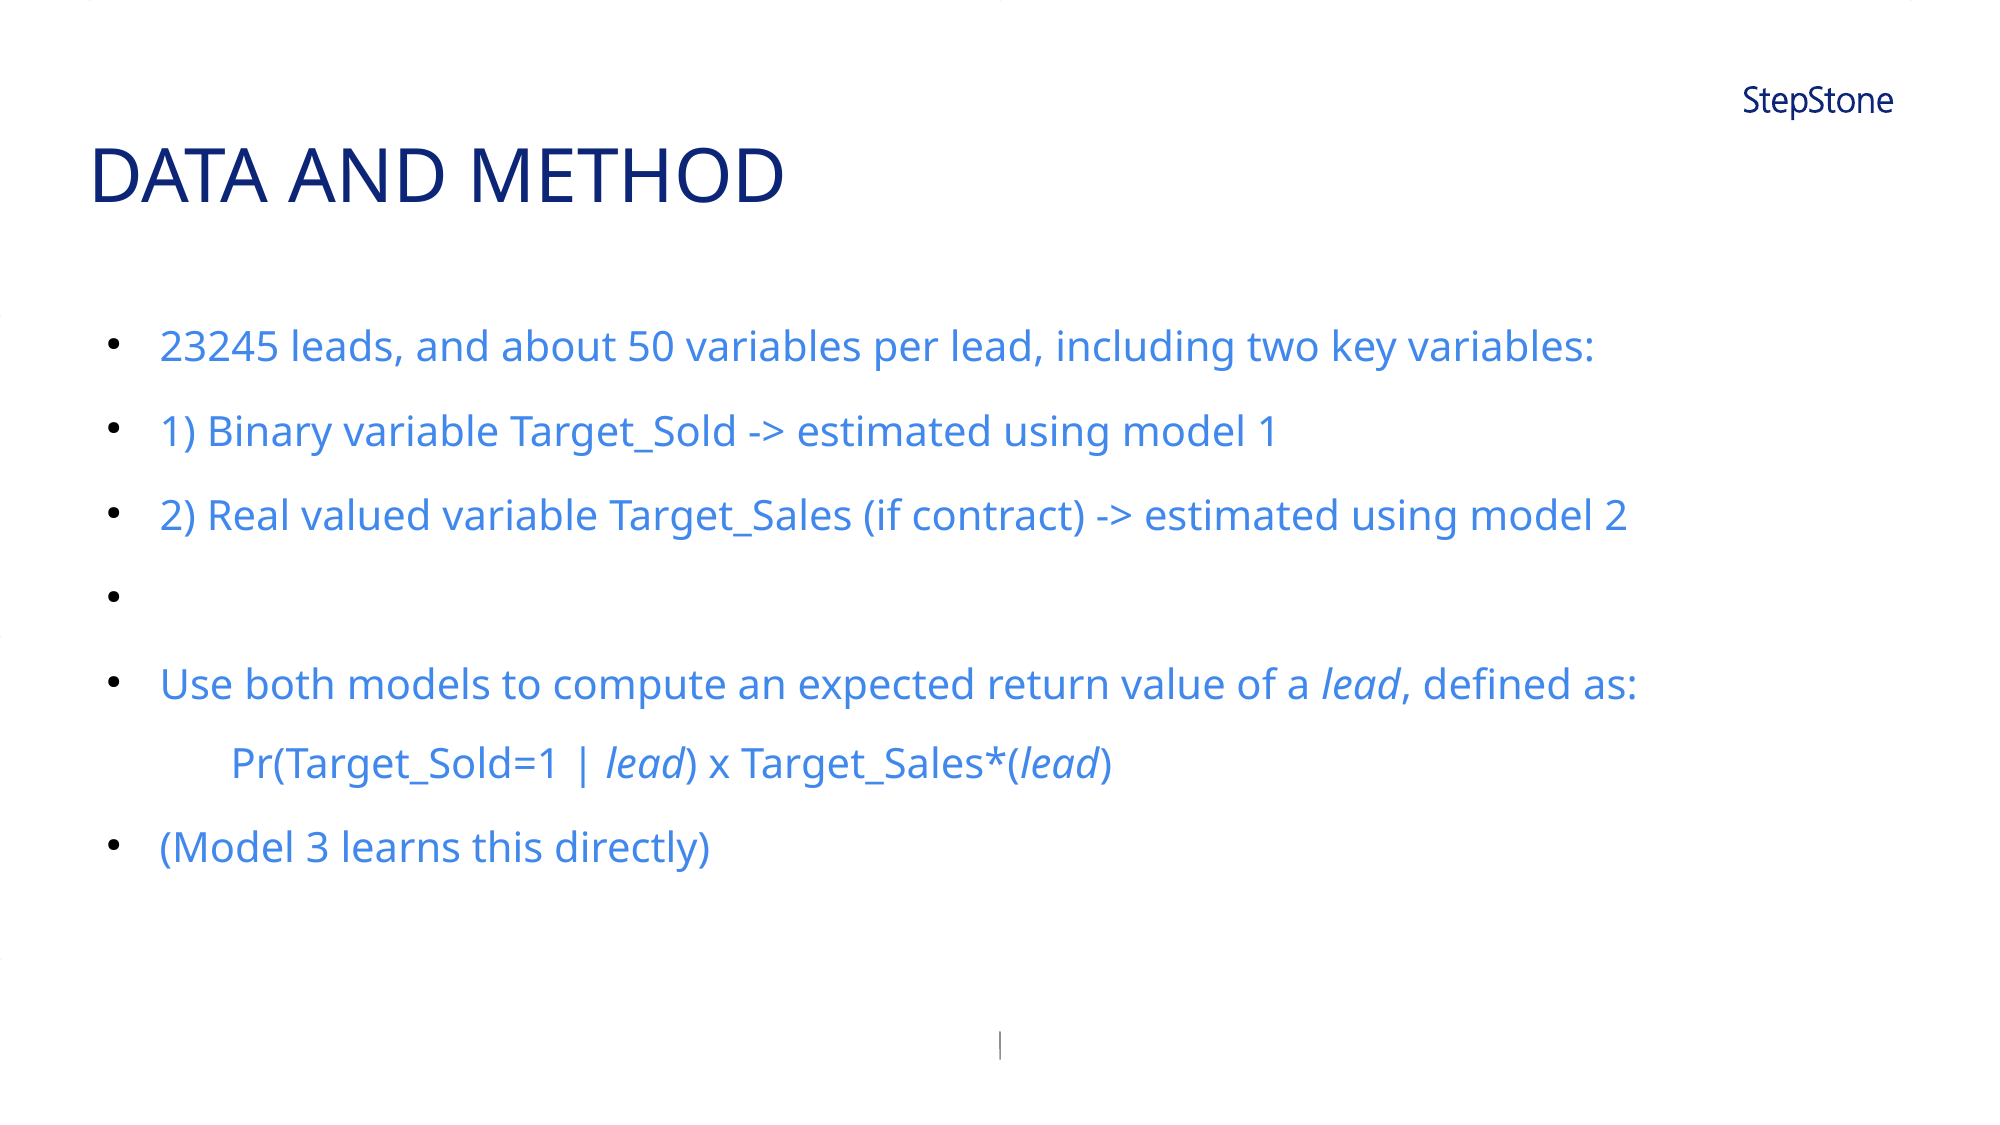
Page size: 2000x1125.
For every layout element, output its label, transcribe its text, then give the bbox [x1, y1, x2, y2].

list 23245 leads, and about 50 variables per lead, including two key variables: 1) Binary variable Target_Sold -> estimated using model 1 2) Real valued variable Target_Sales (if contract) -> estimated using model 2 Use both models to compute an expected return value of a lead, defined as: Pr(Target_Sold=1 | lead) x Target_Sales*(lead) (Model 3 learns this directly) [88, 314, 1912, 959]
title DATA and Method [88, 137, 1662, 314]
